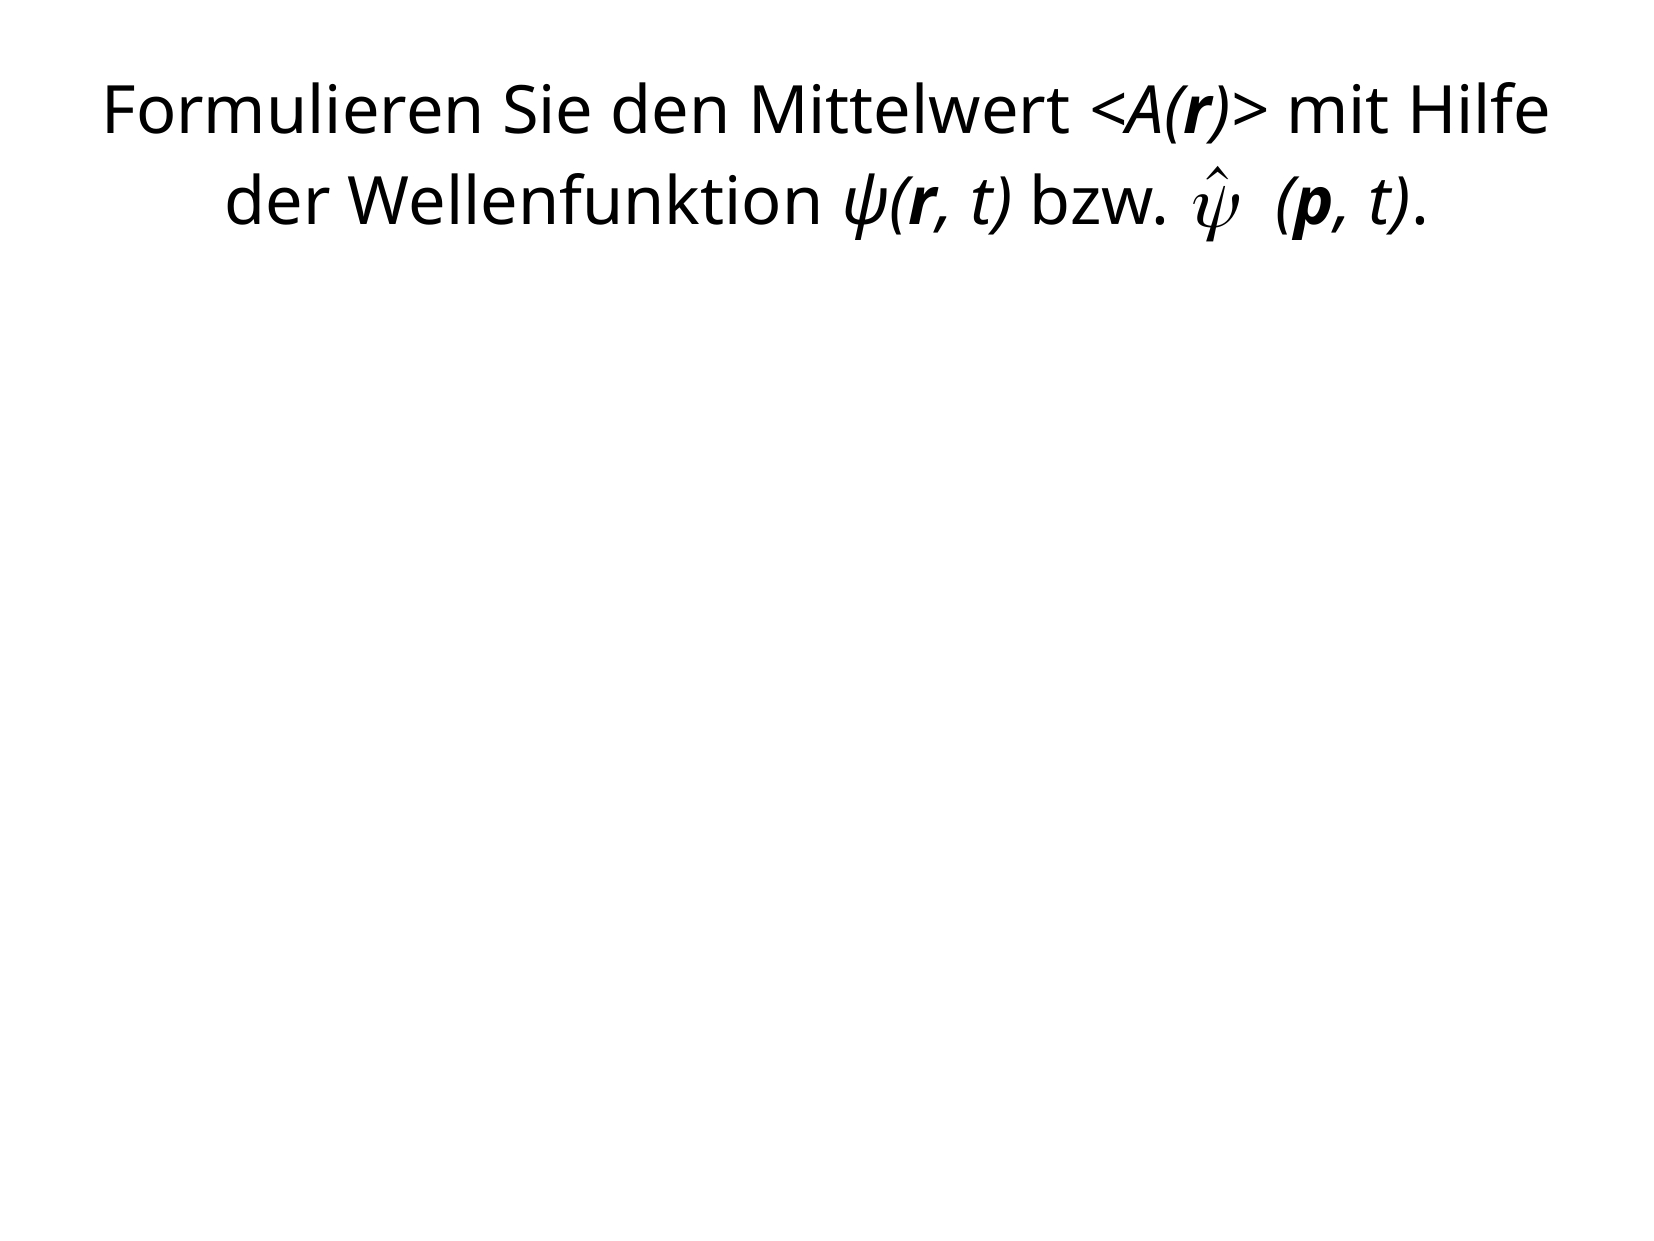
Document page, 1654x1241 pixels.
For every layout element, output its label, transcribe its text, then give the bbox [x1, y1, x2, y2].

chart [1178, 162, 1254, 246]
title Formulieren Sie den Mittelwert <A(r)> mit Hilfe der Wellenfunktion ψ(r, t) bzw. (p, t). [82, 49, 1571, 257]
